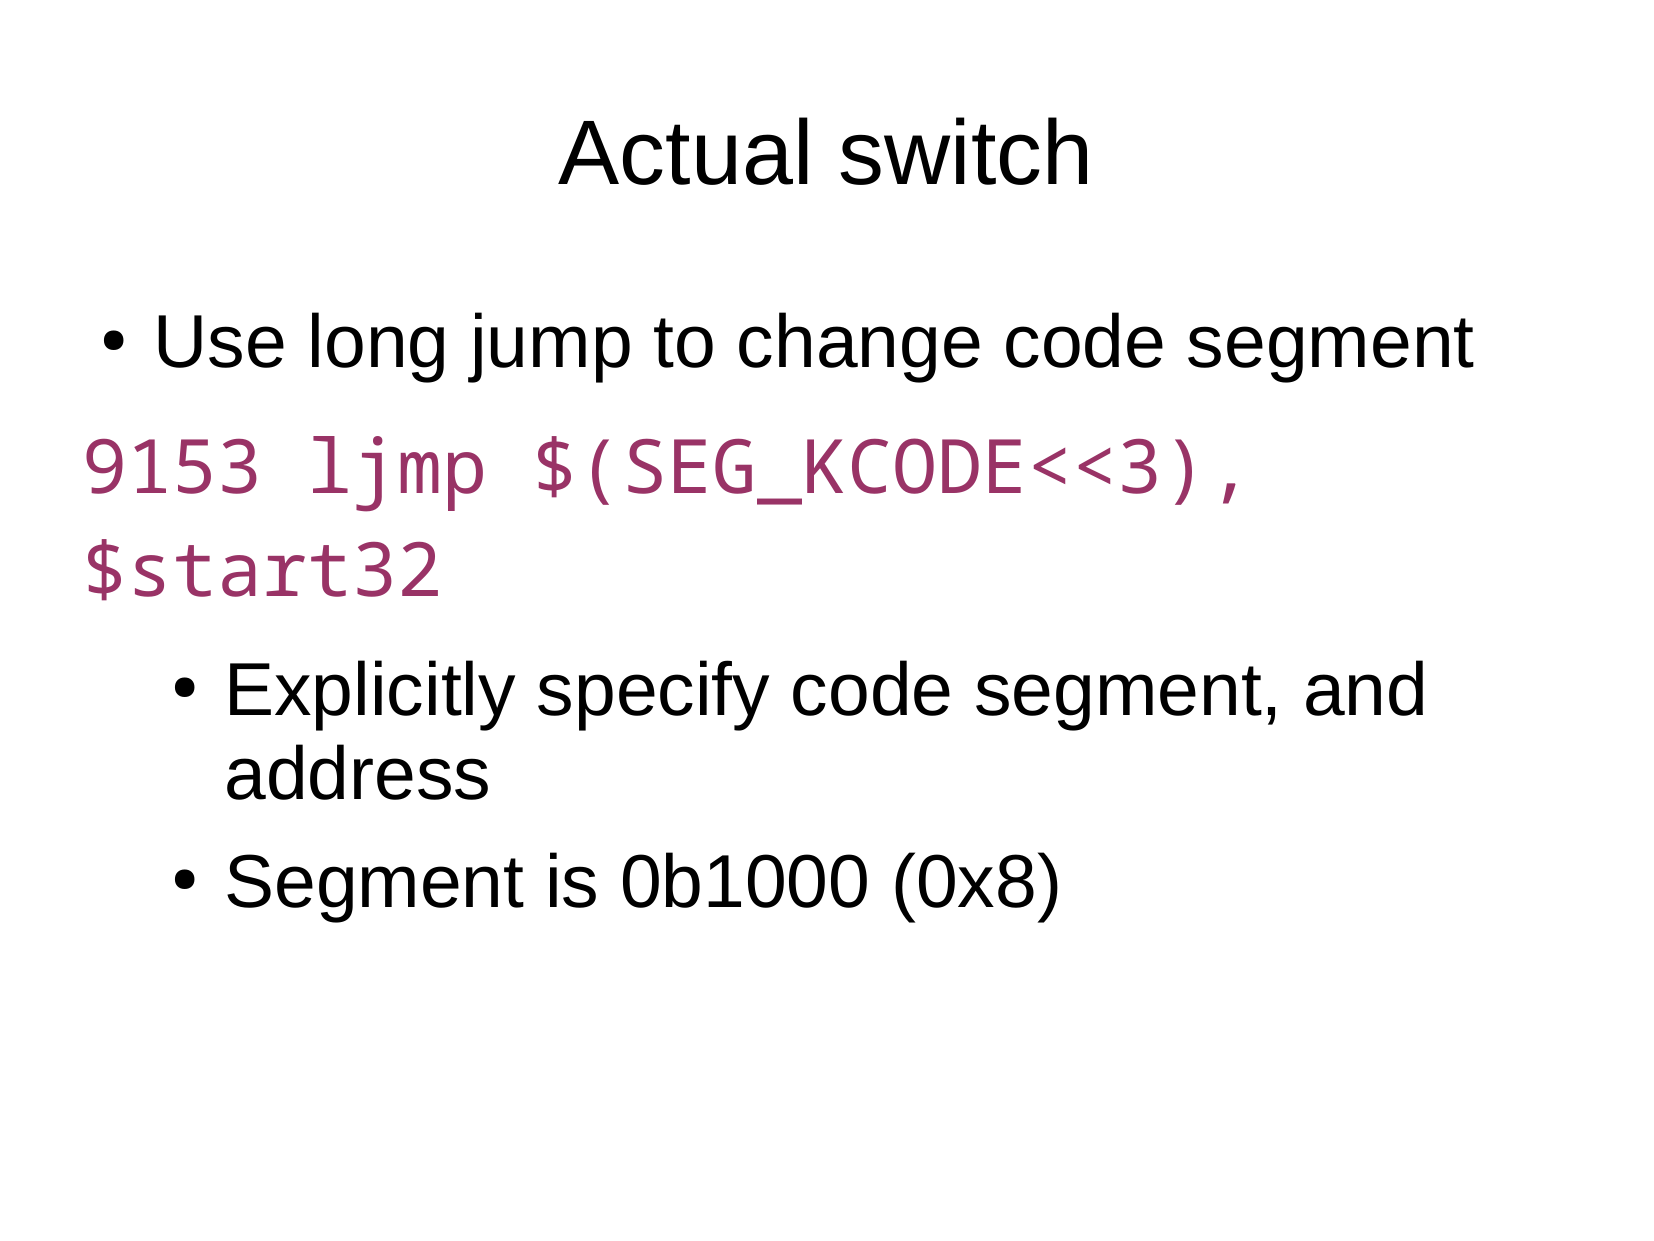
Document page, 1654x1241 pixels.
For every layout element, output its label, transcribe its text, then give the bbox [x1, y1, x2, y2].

title Actual switch [82, 49, 1571, 257]
list Use long jump to change code segment 9153 ljmp $(SEG_KCODE<<3), $start32 Explicitly specify code segment, and address Segment is 0b1000 (0x8) [82, 300, 1571, 1163]
